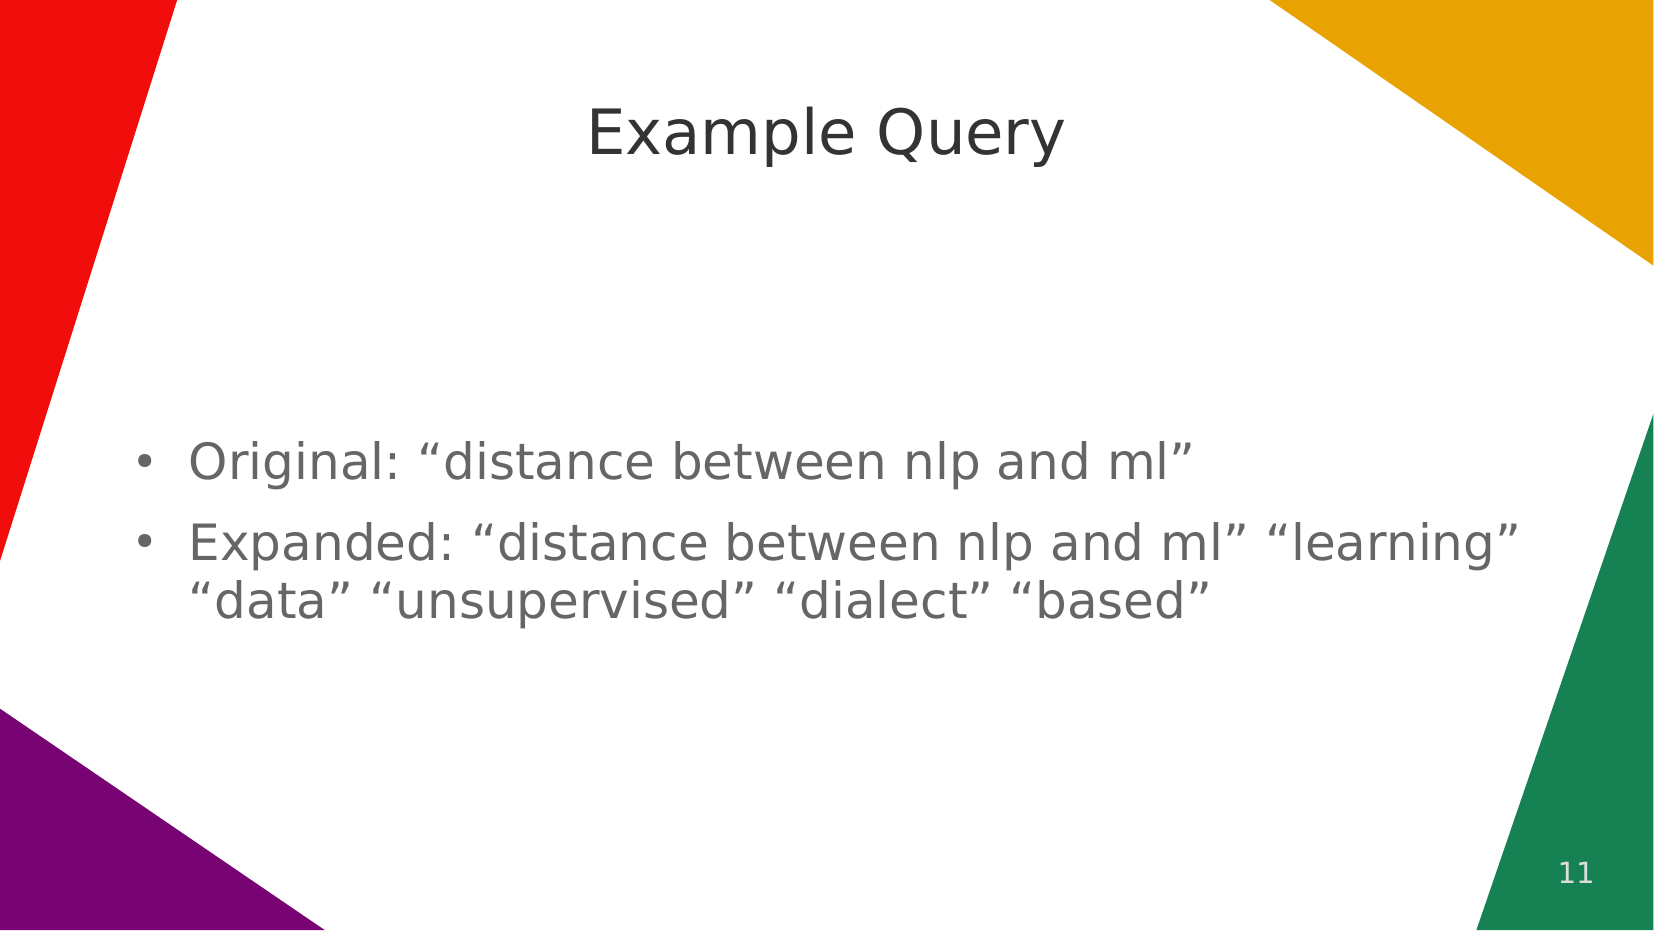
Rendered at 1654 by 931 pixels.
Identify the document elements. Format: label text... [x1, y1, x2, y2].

list Original: “distance between nlp and ml” Expanded: “distance between nlp and ml” “learning” “data” “unsupervised” “dialect” “based” [118, 236, 1536, 827]
title Example Query [118, 59, 1536, 207]
